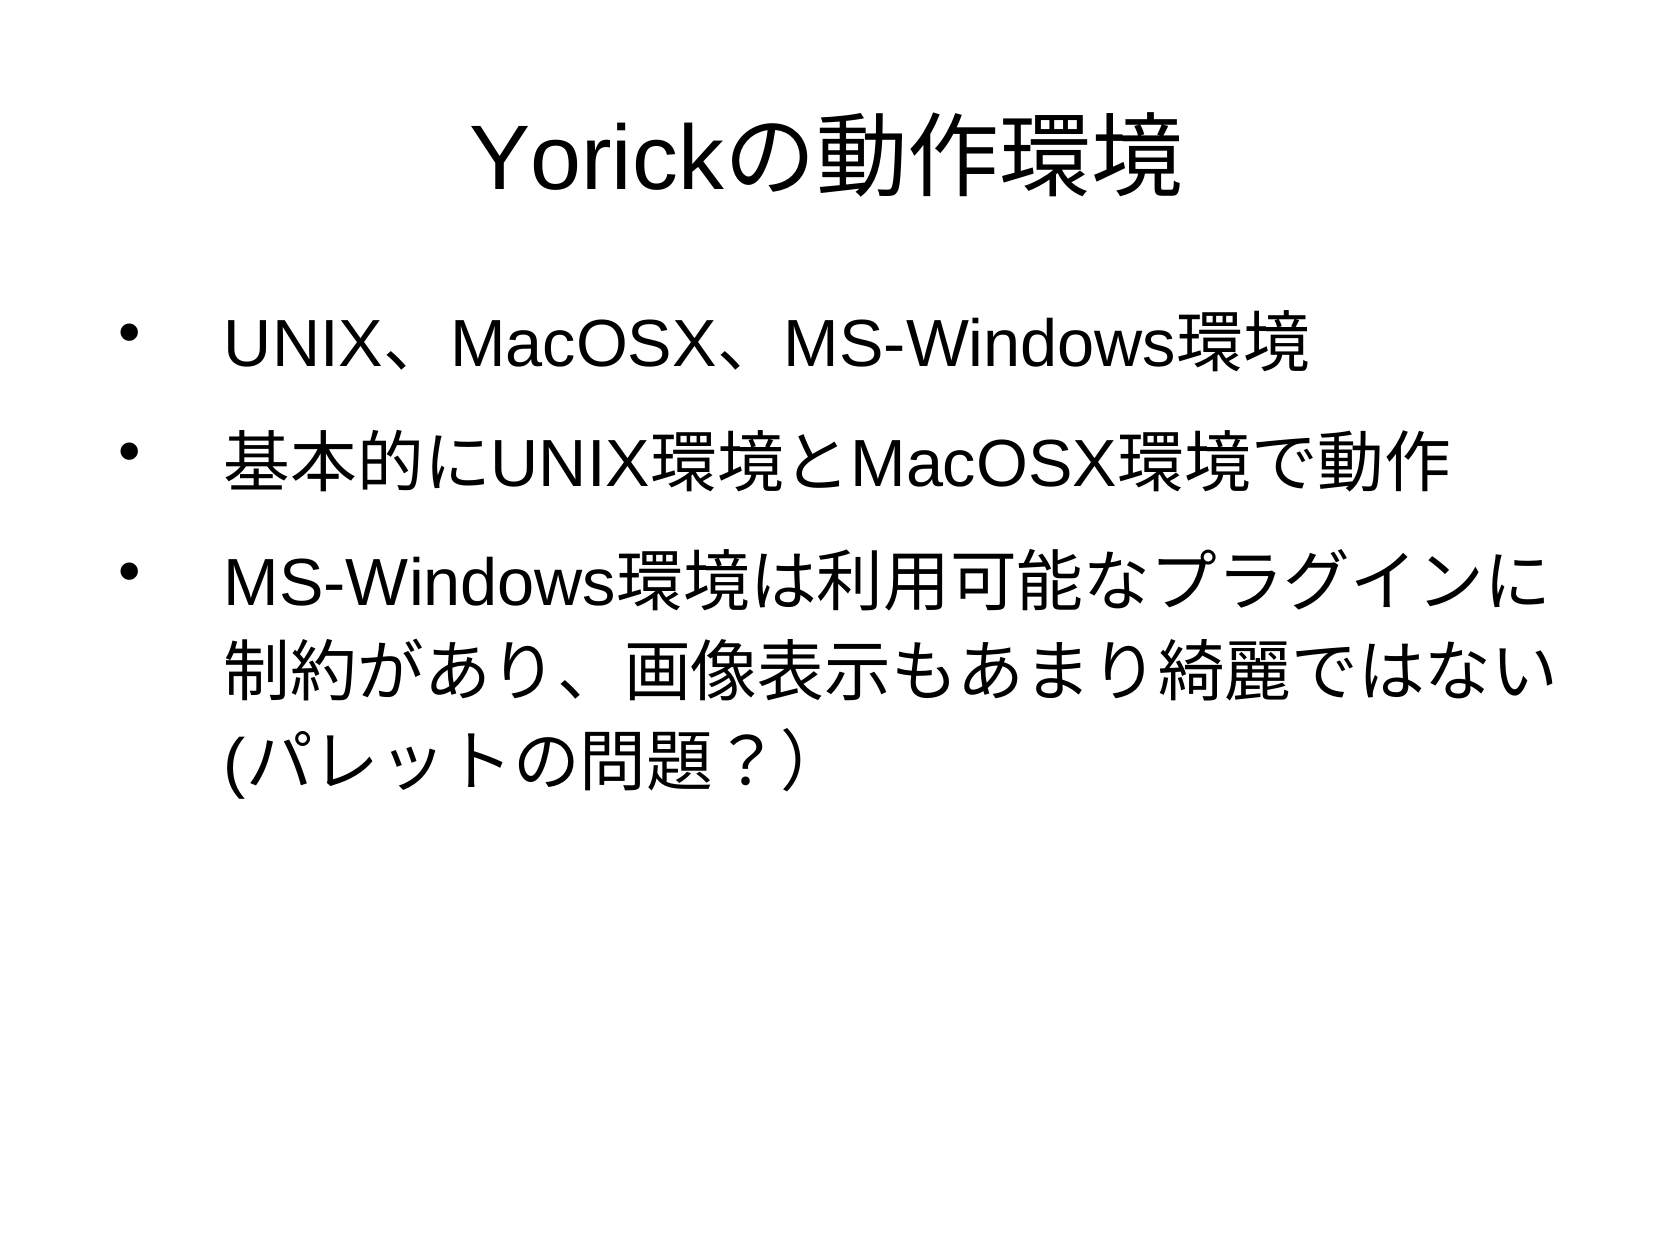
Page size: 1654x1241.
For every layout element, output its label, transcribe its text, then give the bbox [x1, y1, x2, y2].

list UNIX、MacOSX、MS-Windows環境 基本的にUNIX環境とMacOSX環境で動作 MS-Windows環境は利用可能なプラグインに 制約があり、画像表示もあまり綺麗ではない (パレットの問題？） [82, 290, 1571, 1109]
title Yorickの動作環境 [82, 49, 1571, 257]
